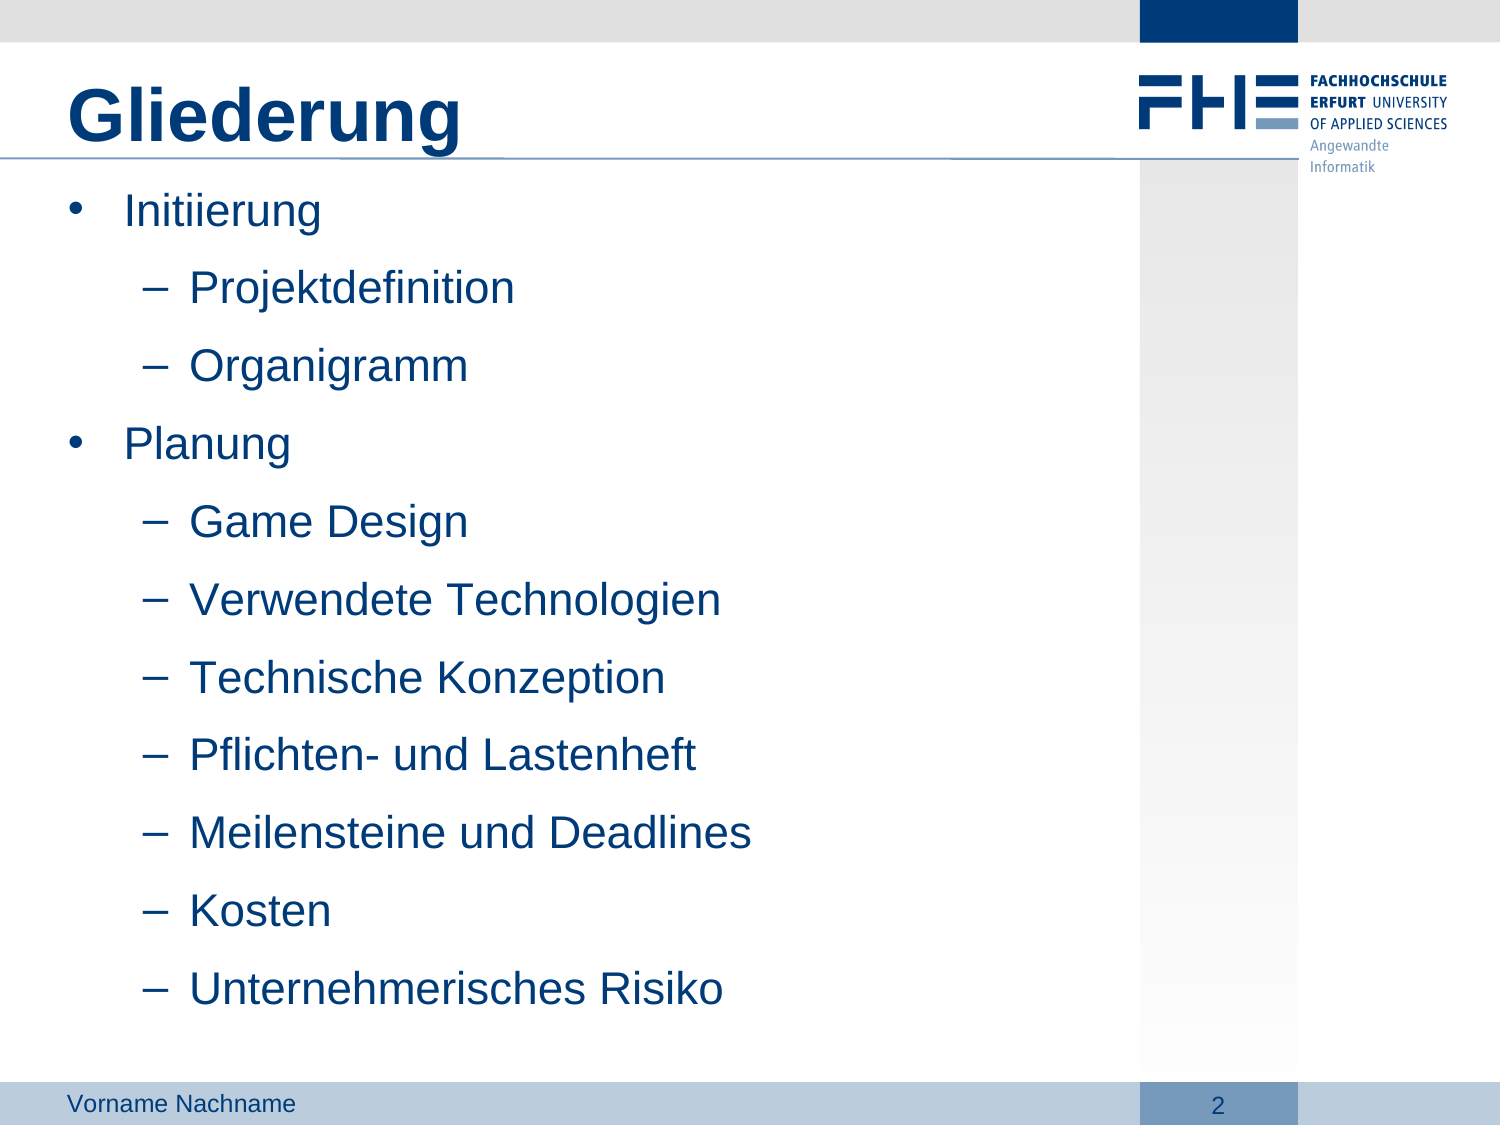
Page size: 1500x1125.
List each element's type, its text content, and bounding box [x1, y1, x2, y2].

picture [1139, 75, 1447, 172]
list Initiierung Projektdefinition Organigramm Planung Game Design Verwendete Technologien Technische Konzeption Pflichten- und Lastenheft Meilensteine und Deadlines Kosten Unternehmerisches Risiko [53, 172, 1500, 1083]
title Gliederung [53, 58, 1140, 142]
